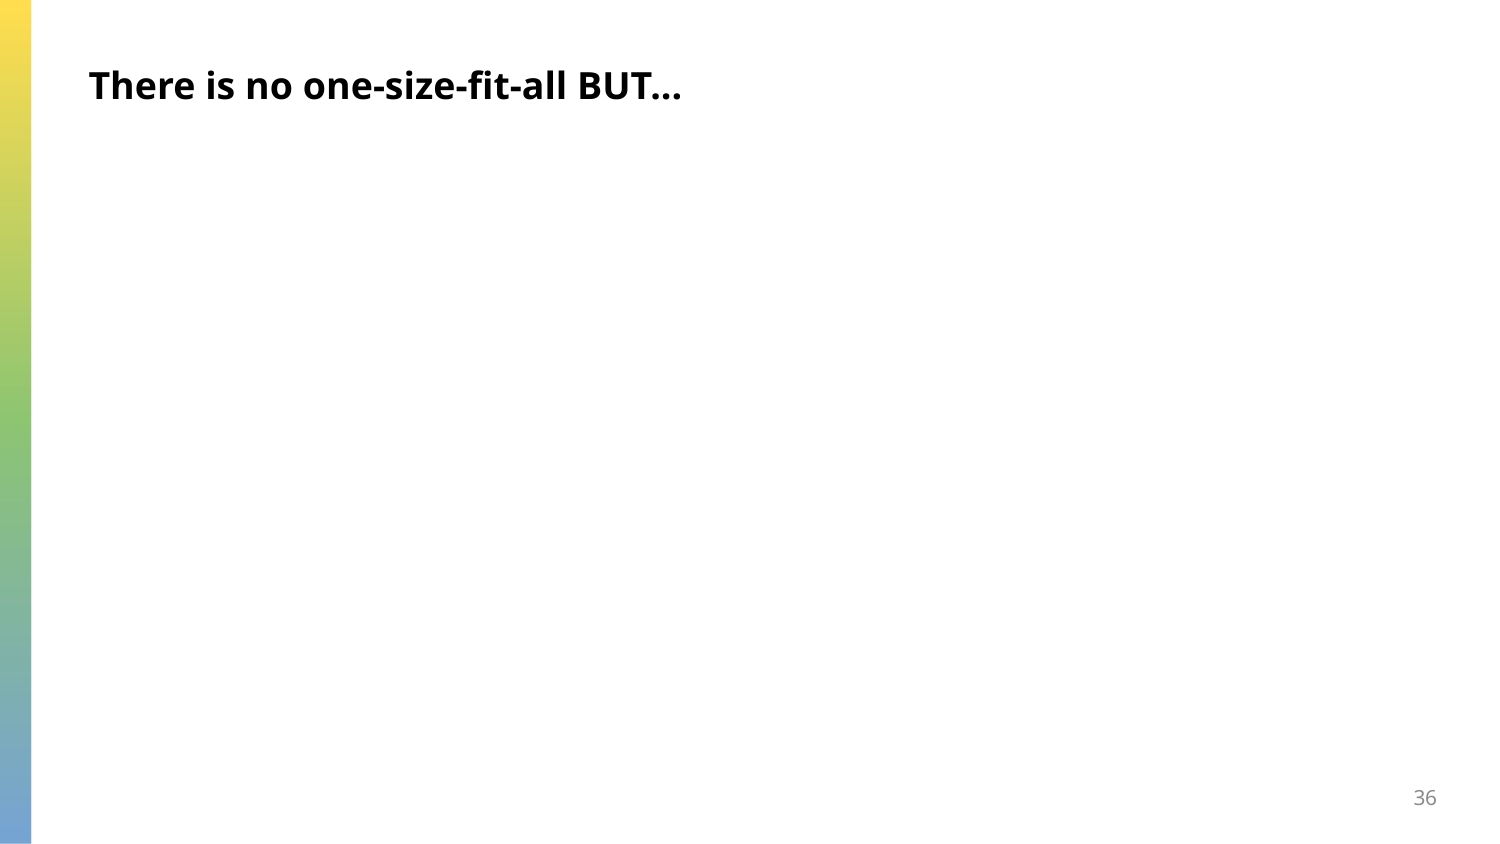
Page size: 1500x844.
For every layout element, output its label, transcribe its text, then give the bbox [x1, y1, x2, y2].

list There is no one-size-fit-all BUT... [88, 61, 1442, 157]
picture [0, 0, 1500, 844]
